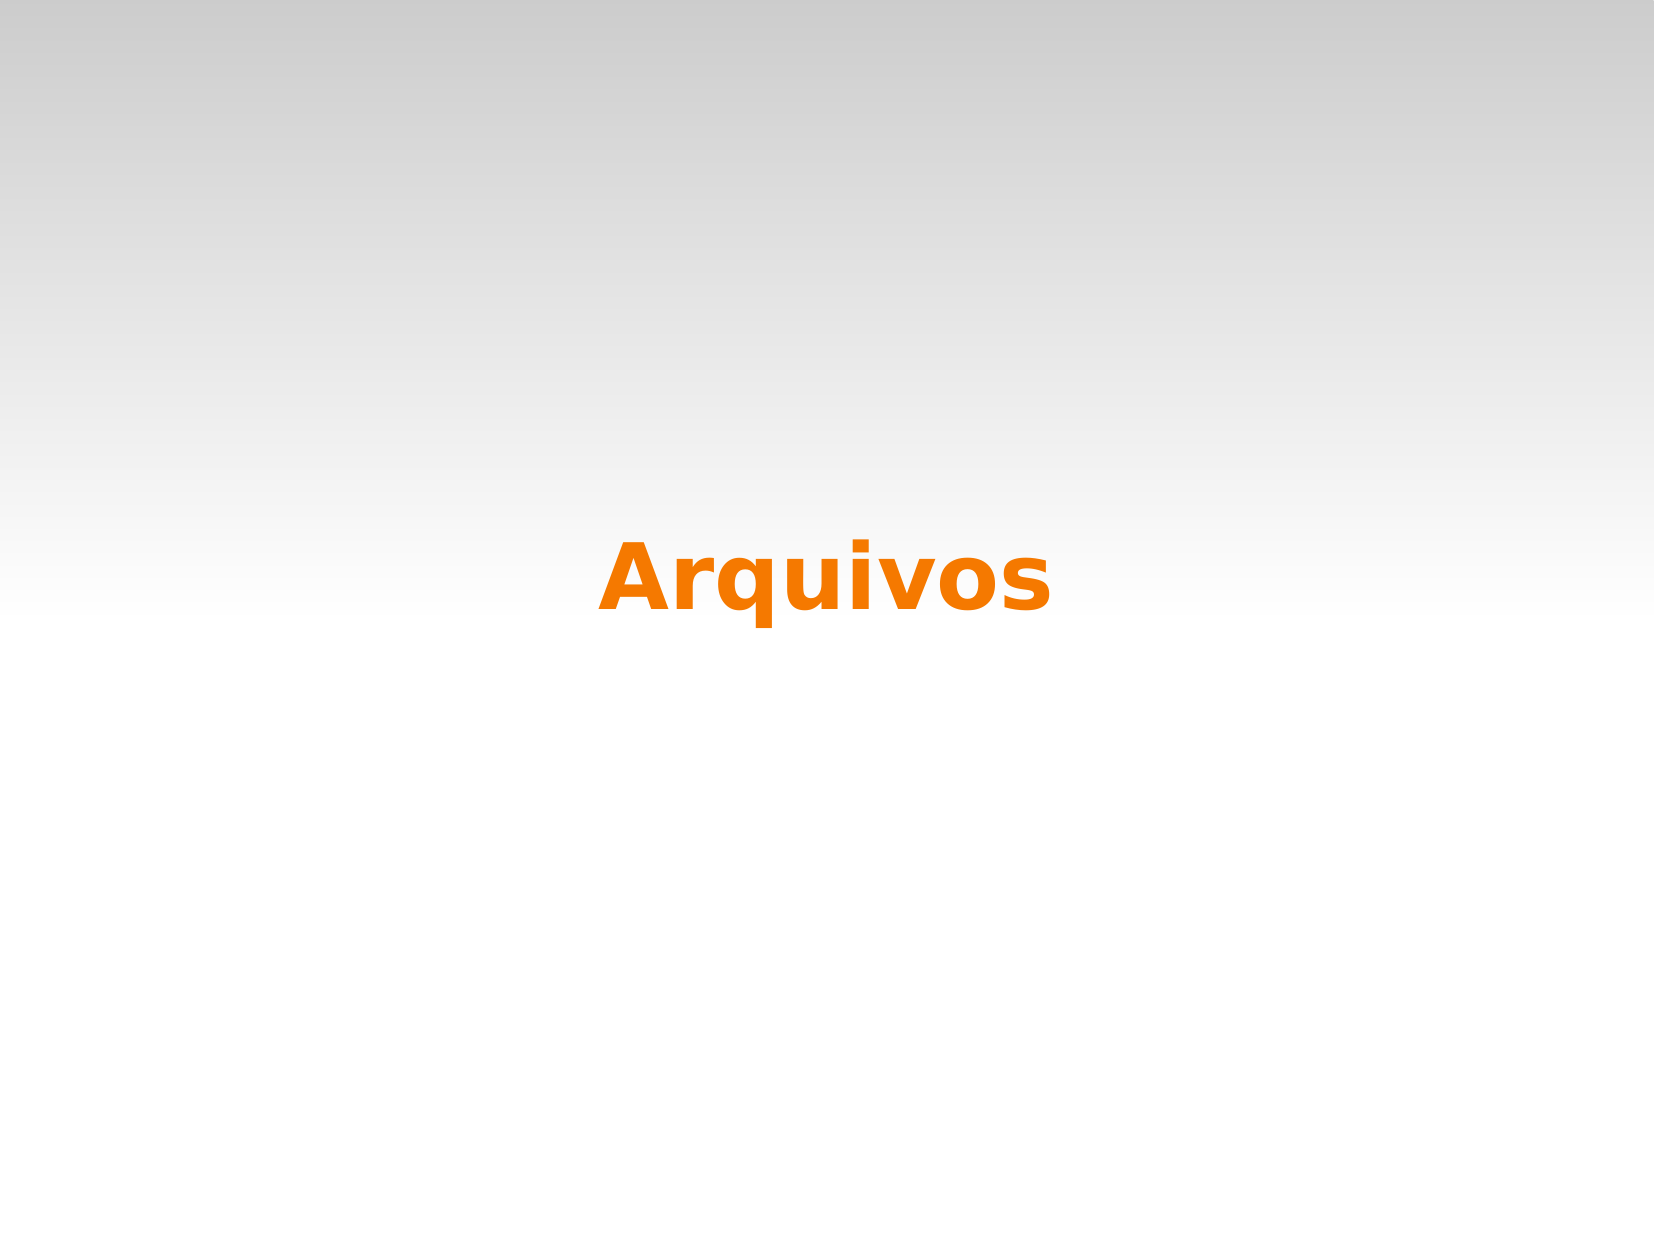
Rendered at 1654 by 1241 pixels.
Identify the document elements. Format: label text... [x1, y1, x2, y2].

title Arquivos [82, 474, 1571, 682]
